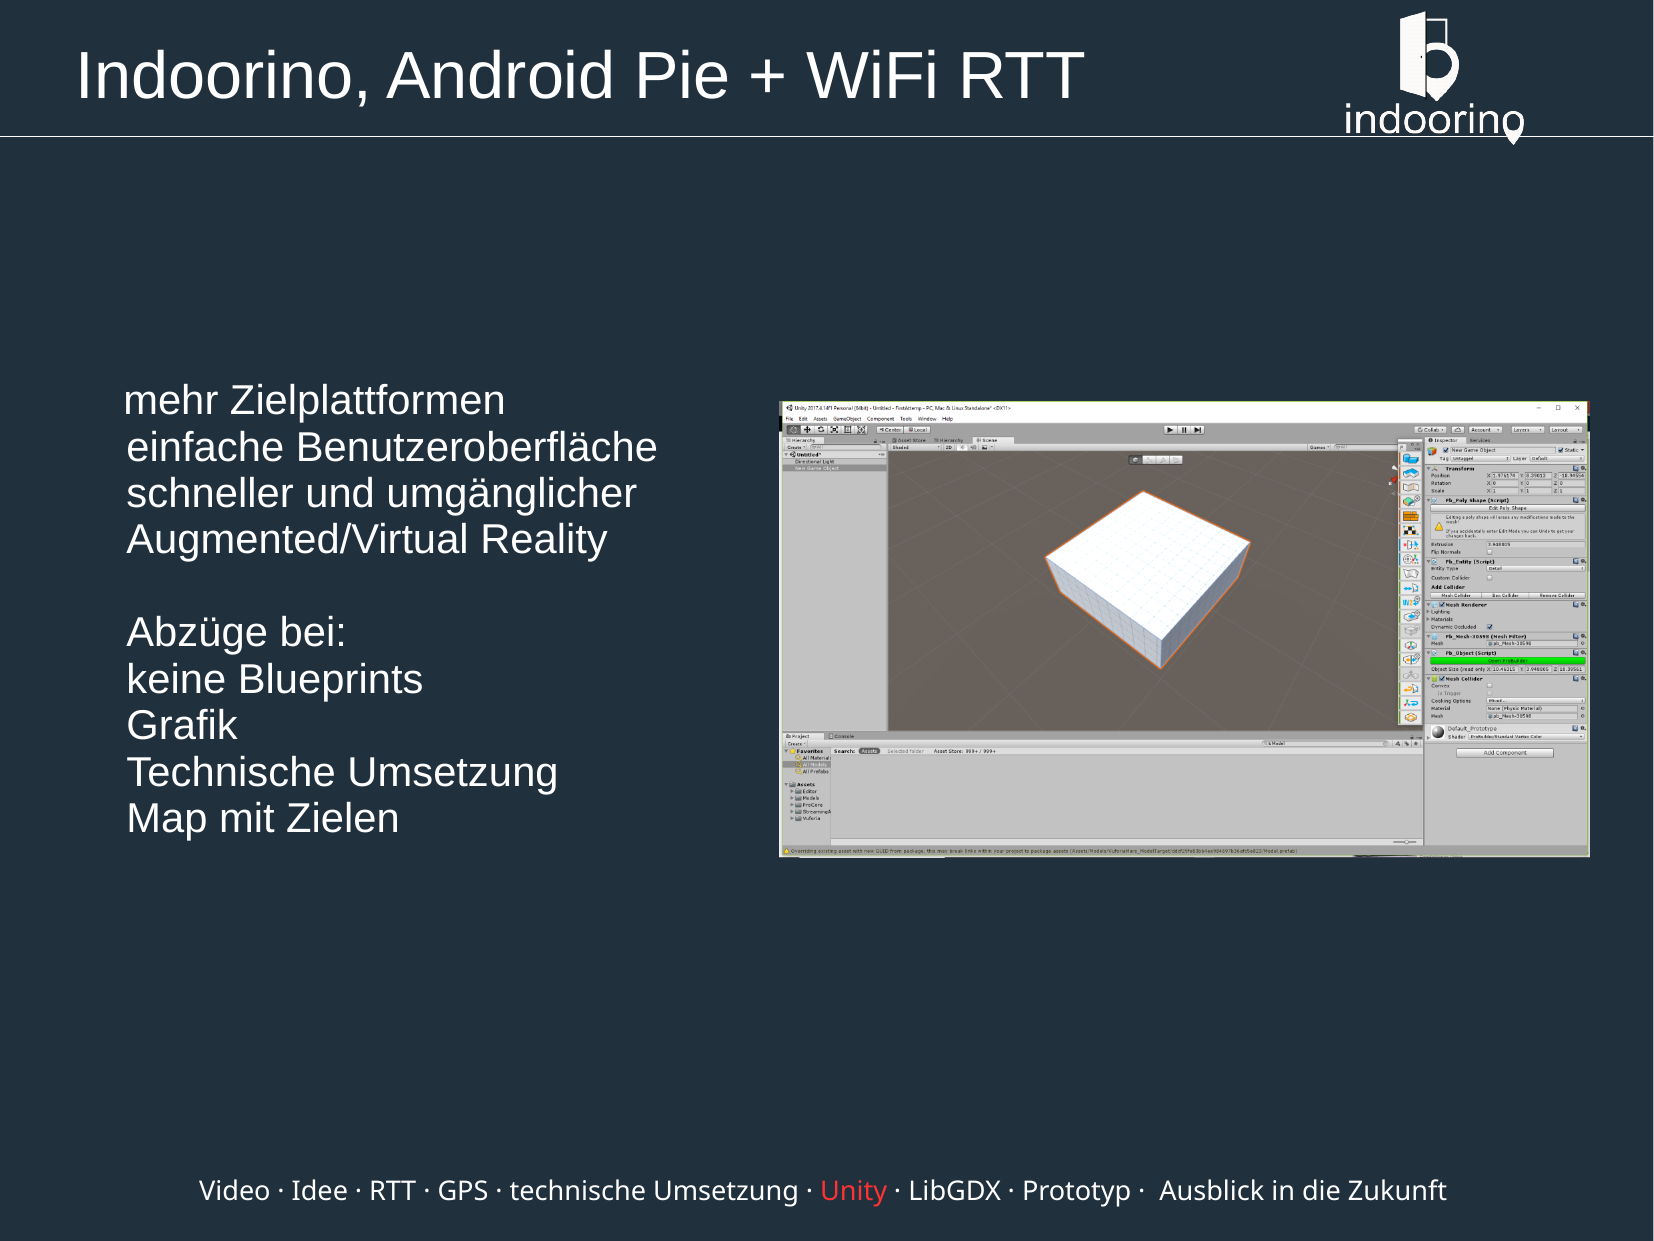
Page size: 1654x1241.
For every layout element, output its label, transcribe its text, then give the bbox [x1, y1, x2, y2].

text_box mehr Zielplattformen einfache Benutzeroberfläche schneller und umgänglicher Augmented/Virtual Reality Abzüge bei: keine Blueprints Grafik Technische Umsetzung Map mit Zielen [0, 285, 969, 934]
text_box Video · Idee · RTT · GPS · technische Umsetzung · Unity · LibGDX · Prototyp · Ausblick in die Zukunft [106, 1174, 1547, 1205]
picture [0, 0, 1654, 1241]
text_box Indoorino, Android Pie + WiFi RTT [0, 23, 1252, 127]
